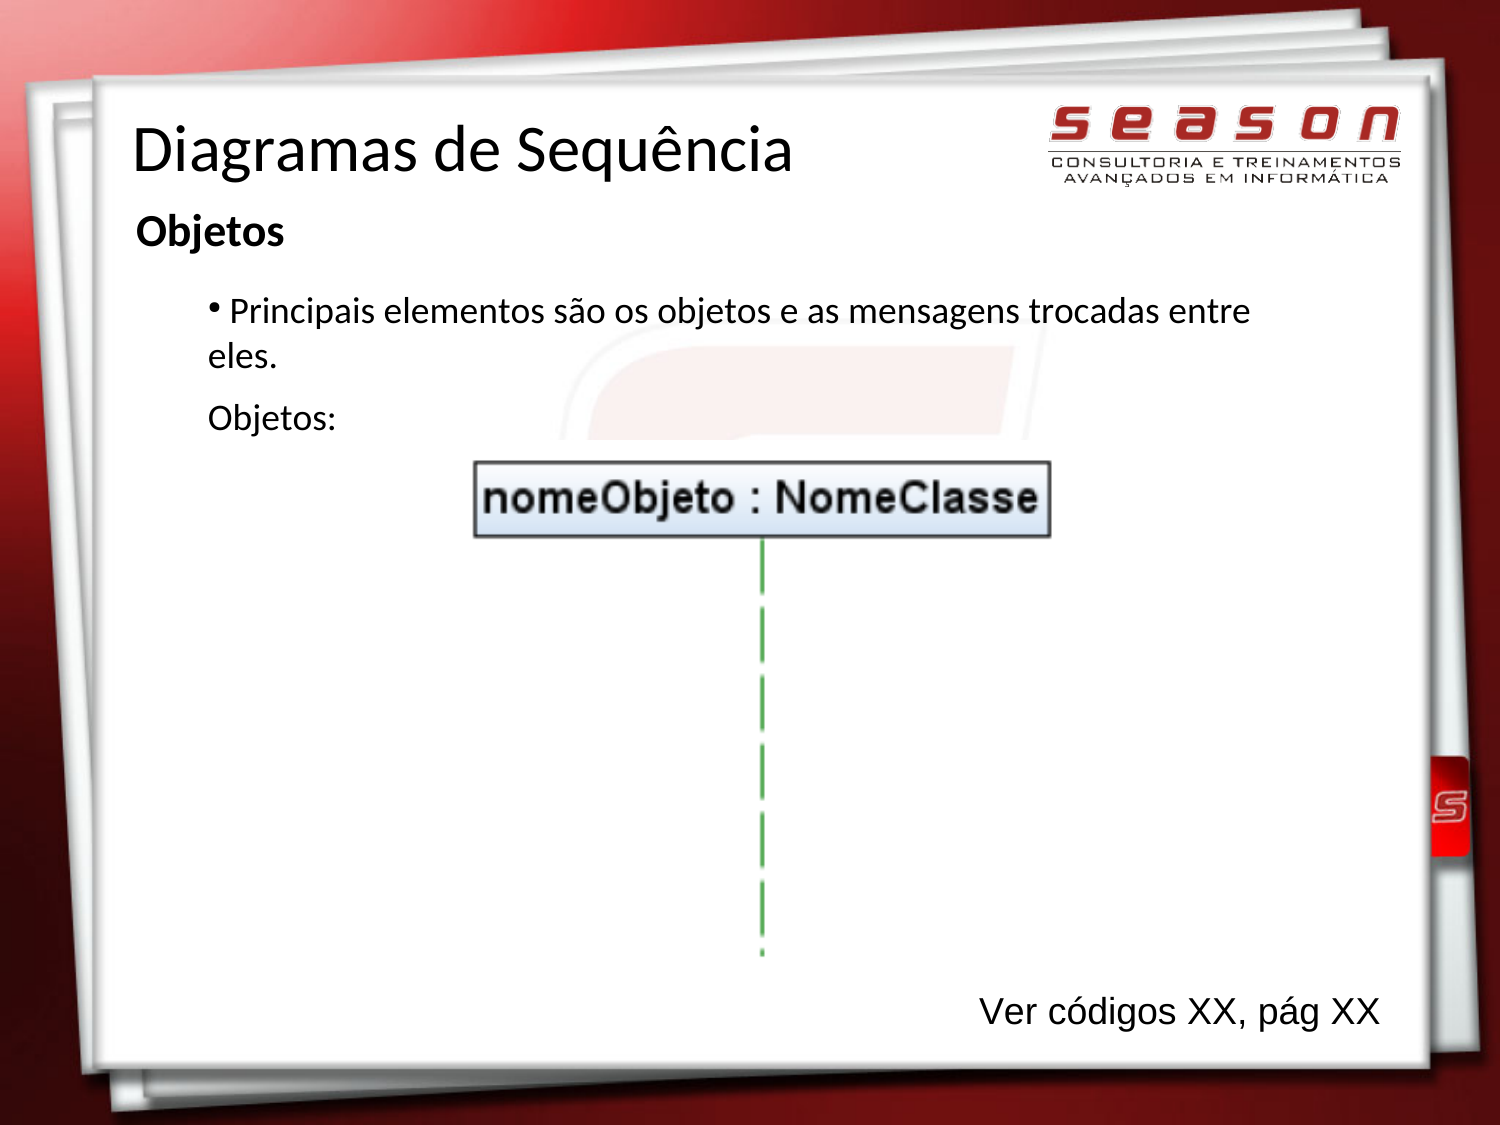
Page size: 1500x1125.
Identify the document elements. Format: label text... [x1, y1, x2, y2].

text_box Principais elementos são os objetos e as mensagens trocadas entre eles. Objetos: [207, 281, 1328, 443]
title Diagramas de Sequência [118, 33, 1394, 257]
text_box Ver códigos XX, pág XX [708, 979, 1396, 1040]
picture [0, 0, 1500, 1125]
text_box Objetos [119, 200, 1240, 256]
